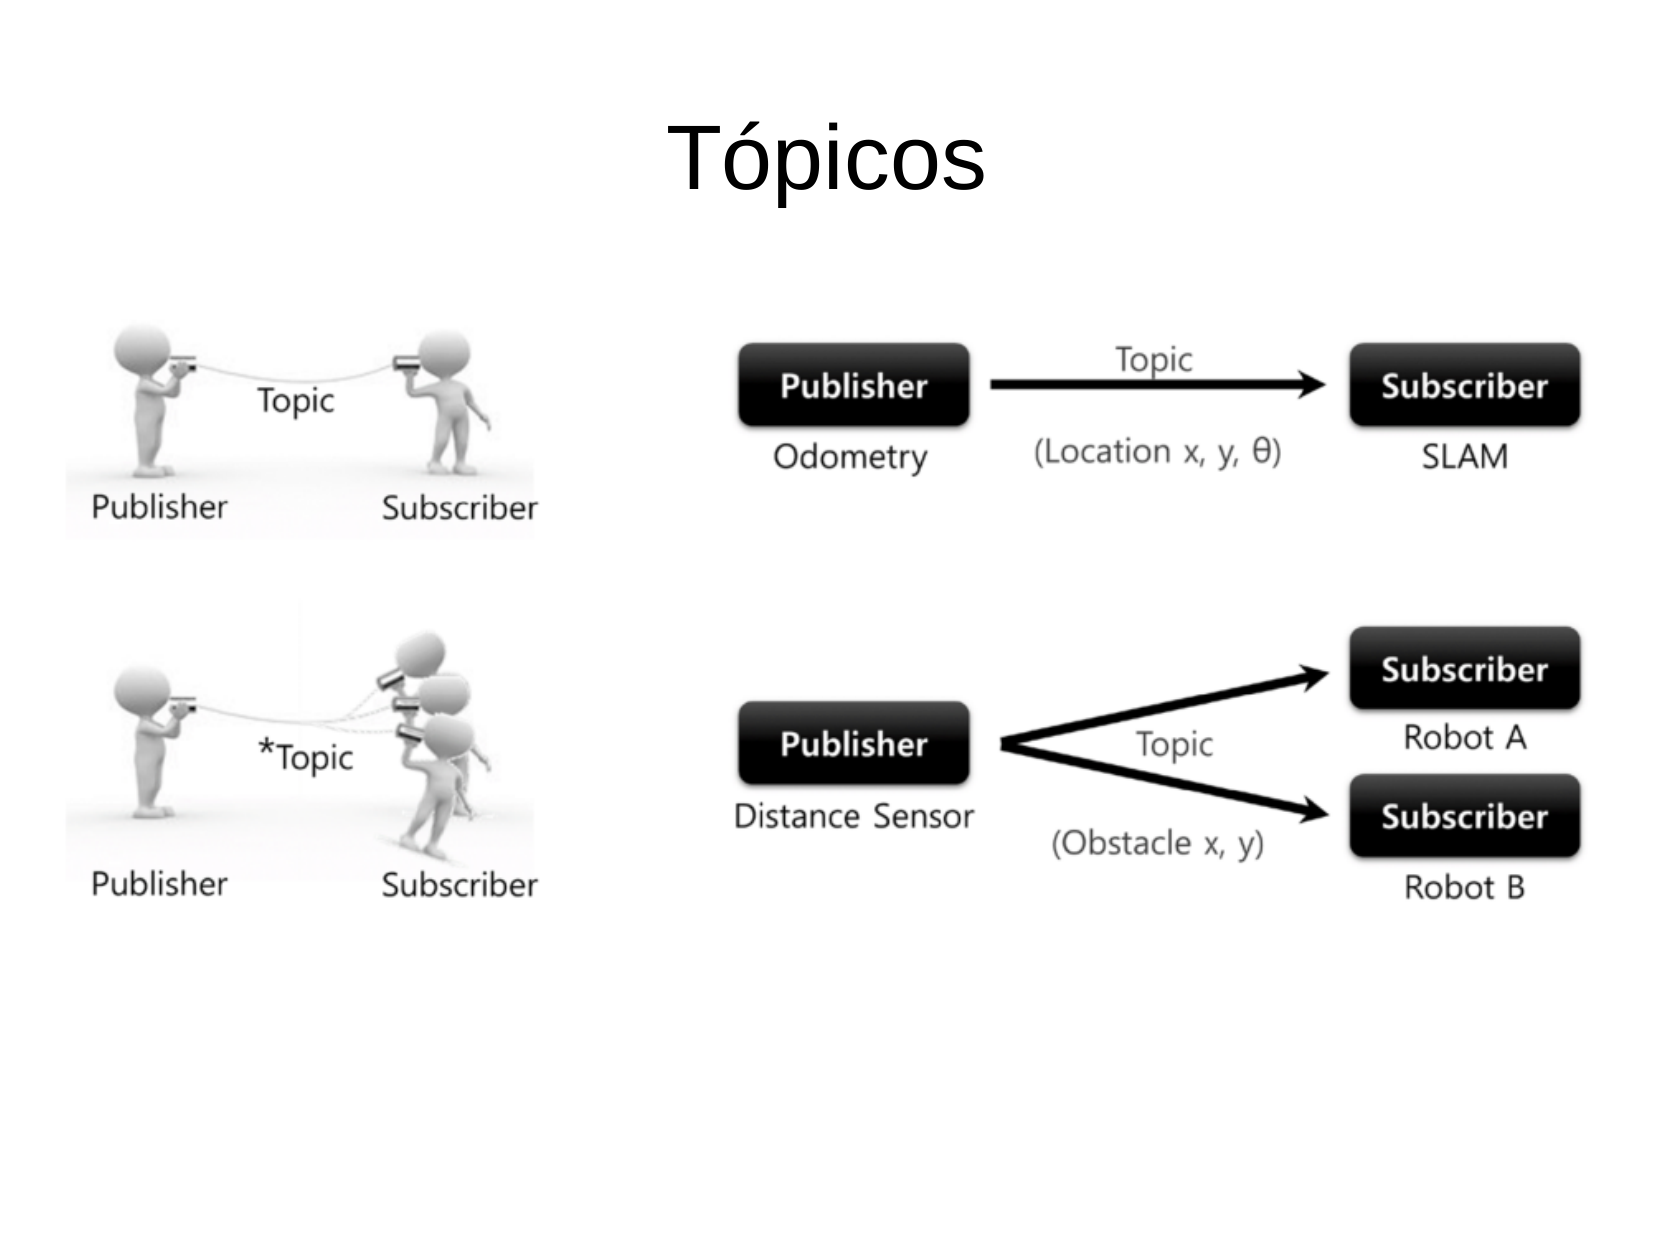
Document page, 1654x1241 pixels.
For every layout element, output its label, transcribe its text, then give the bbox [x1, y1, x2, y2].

title Tópicos [82, 49, 1571, 257]
picture [41, 285, 1636, 962]
